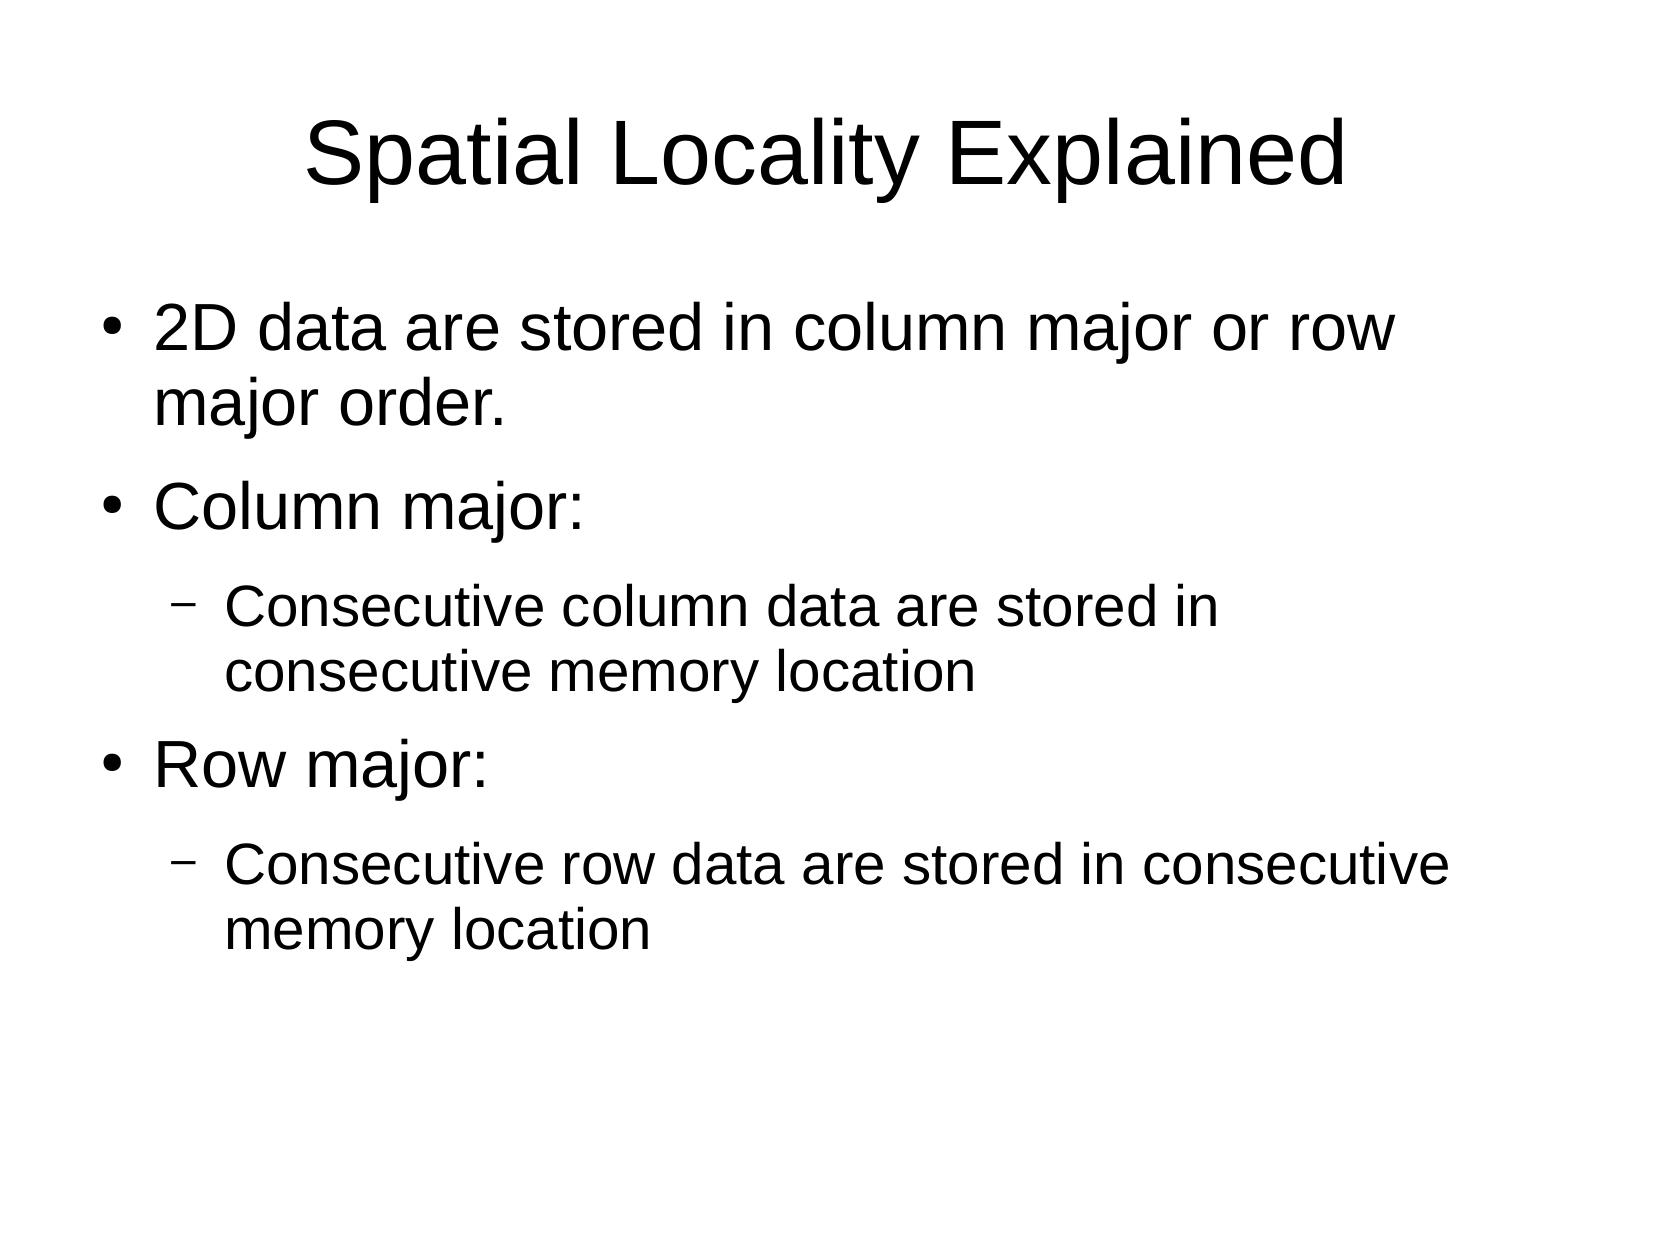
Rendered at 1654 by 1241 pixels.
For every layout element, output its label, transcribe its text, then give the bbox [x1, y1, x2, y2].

title Spatial Locality Explained [82, 49, 1571, 257]
list 2D data are stored in column major or row major order. Column major: Consecutive column data are stored in consecutive memory location Row major: Consecutive row data are stored in consecutive memory location [82, 290, 1538, 1010]
